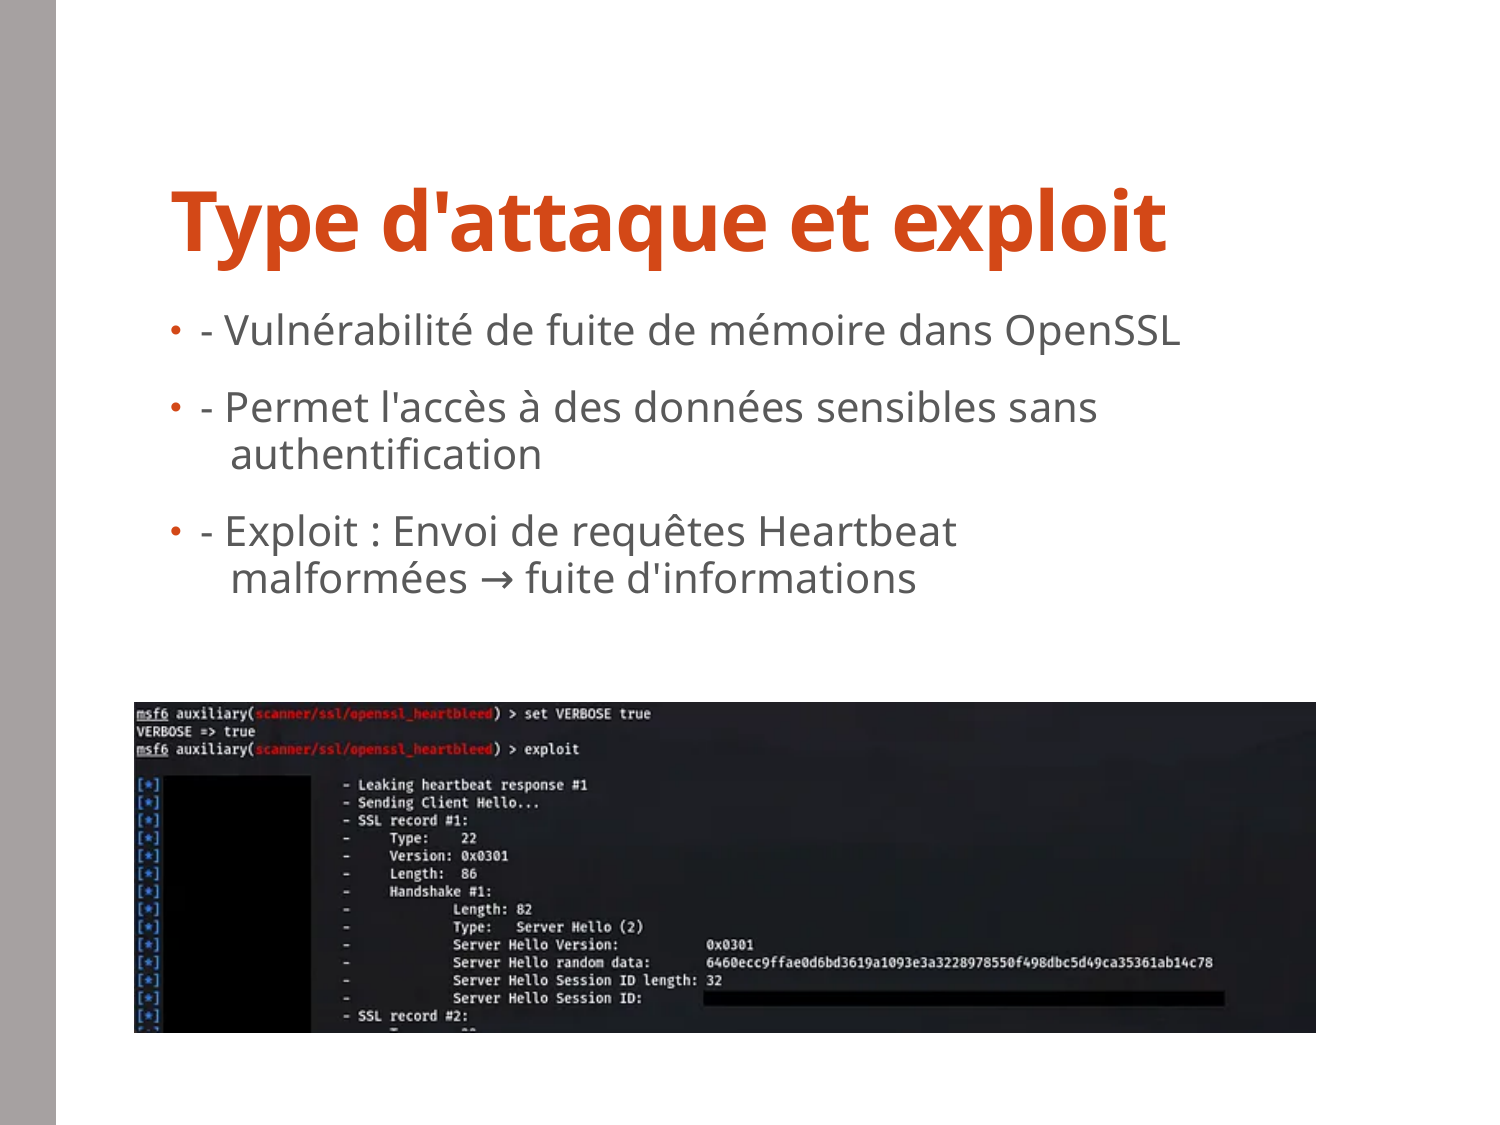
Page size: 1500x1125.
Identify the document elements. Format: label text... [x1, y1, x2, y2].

picture [134, 702, 1316, 1033]
list - Vulnérabilité de fuite de mémoire dans OpenSSL - Permet l'accès à des données sensibles sans authentification - Exploit : Envoi de requêtes Heartbeat malformées → fuite d'informations [155, 299, 1213, 702]
title Type d'attaque et exploit [155, 60, 1348, 278]
